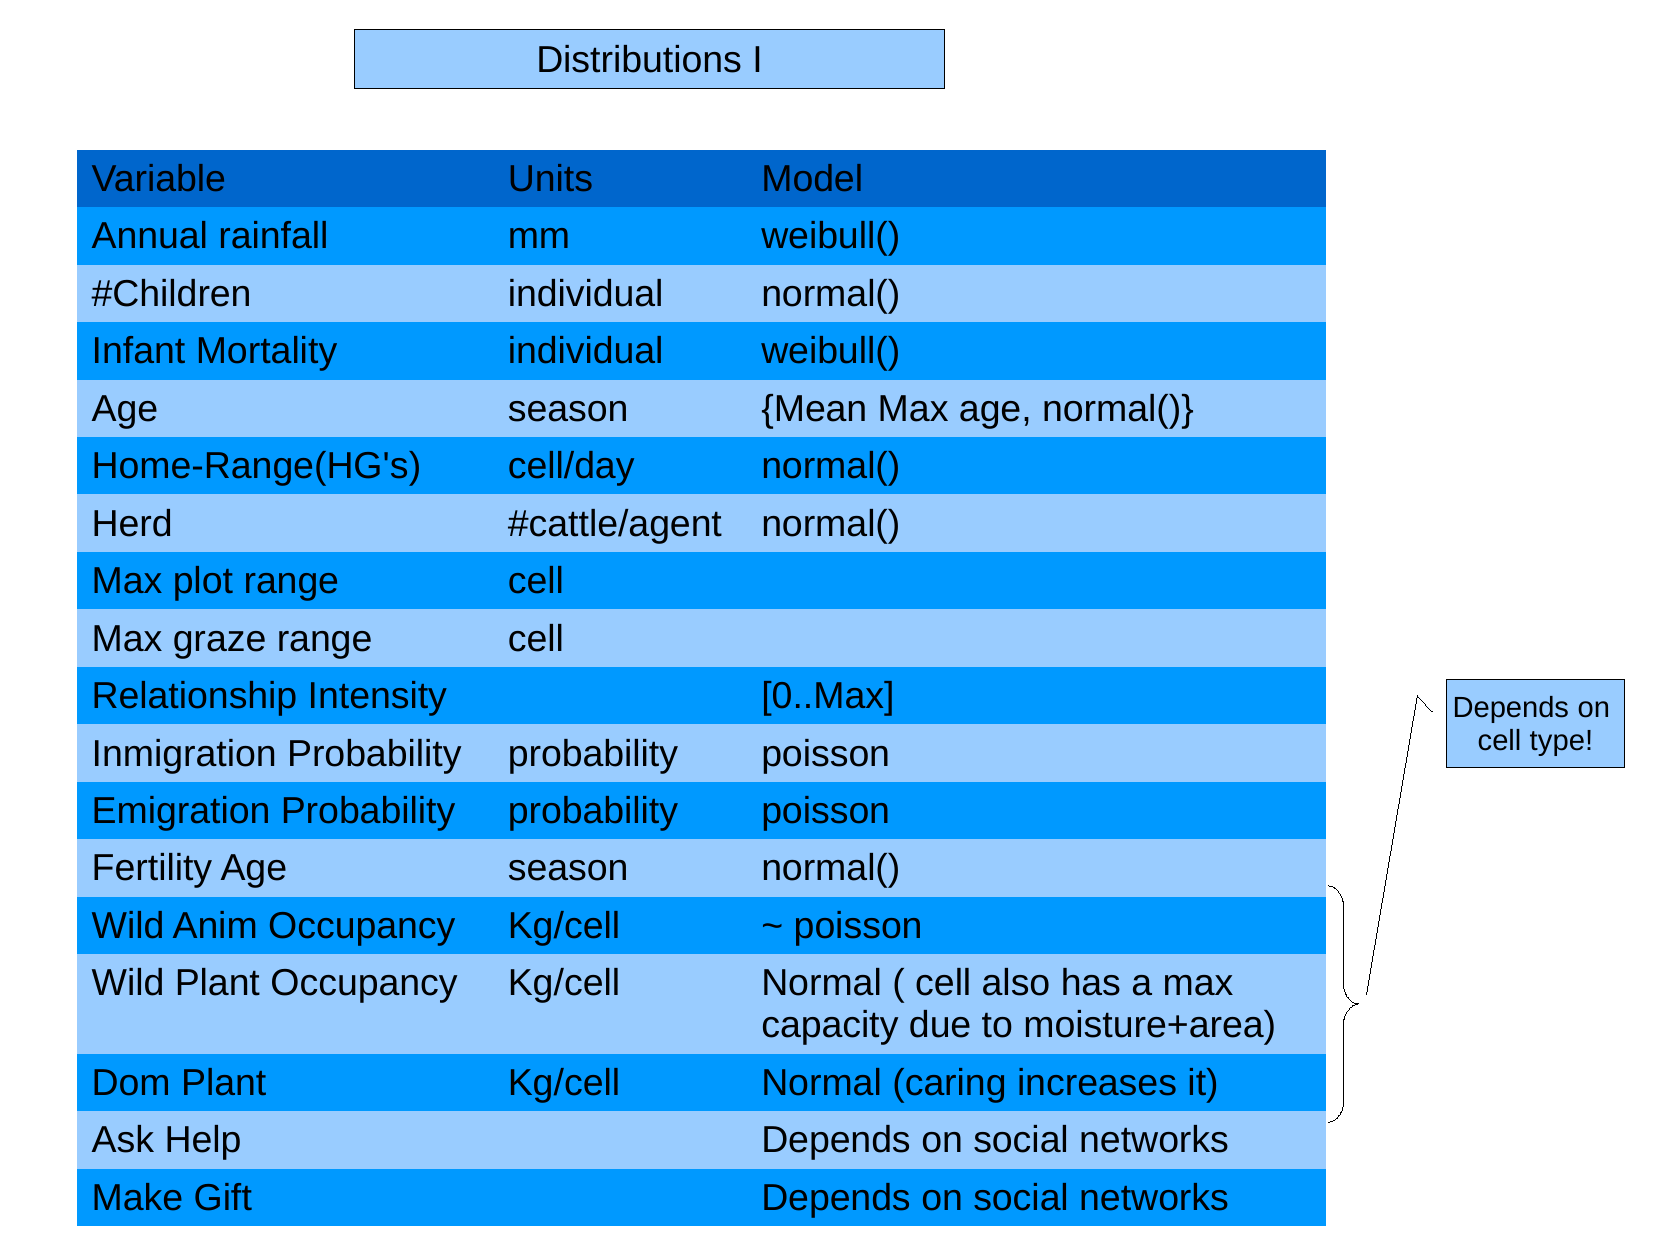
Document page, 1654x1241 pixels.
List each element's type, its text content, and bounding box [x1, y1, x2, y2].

table_cell #Children [77, 265, 493, 322]
table_cell Infant Mortality [77, 322, 493, 380]
table_cell Inmigration Probability [77, 724, 493, 782]
table_cell cell [493, 552, 747, 609]
table_cell Dom Plant [77, 1054, 493, 1111]
table_cell [493, 667, 747, 724]
table_cell cell/day [493, 437, 747, 494]
table_cell Max graze range [77, 609, 493, 667]
table_cell Relationship Intensity [77, 667, 493, 724]
table_cell season [493, 839, 747, 897]
table_cell cell [493, 609, 747, 667]
table_cell Fertility Age [77, 839, 493, 897]
table_cell Ask Help [77, 1111, 493, 1169]
table_cell ~ poisson [747, 897, 1326, 954]
table_header Variable [77, 150, 493, 207]
table_cell [493, 1169, 747, 1226]
table_cell poisson [747, 724, 1326, 782]
table_cell Normal ( cell also has a max capacity due to moisture+area) [747, 954, 1326, 1054]
table_cell Kg/cell [493, 897, 747, 954]
table_cell probability [493, 782, 747, 839]
table_cell normal() [747, 265, 1326, 322]
text_box Depends on cell type! [1447, 679, 1624, 768]
text_box Distributions I [354, 29, 945, 89]
table_cell mm [493, 207, 747, 265]
table_header Units [493, 150, 747, 207]
table_cell season [493, 380, 747, 437]
table_cell #cattle/agent [493, 494, 747, 552]
table_cell [493, 1111, 747, 1169]
table_cell Kg/cell [493, 954, 747, 1054]
table_cell Normal (caring increases it) [747, 1054, 1326, 1111]
table_cell Depends on social networks [747, 1169, 1326, 1226]
table_cell Make Gift [77, 1169, 493, 1226]
table_cell individual [493, 265, 747, 322]
table_cell [0..Max] [747, 667, 1326, 724]
table_cell Herd [77, 494, 493, 552]
table_cell [747, 609, 1326, 667]
table_cell weibull() [747, 207, 1326, 265]
table_cell poisson [747, 782, 1326, 839]
table_header Model [747, 150, 1326, 207]
table_cell Kg/cell [493, 1054, 747, 1111]
table_cell {Mean Max age, normal()} [747, 380, 1326, 437]
table_cell individual [493, 322, 747, 380]
table_cell normal() [747, 494, 1326, 552]
table_cell Annual rainfall [77, 207, 493, 265]
table_cell Wild Anim Occupancy [77, 897, 493, 954]
table_cell probability [493, 724, 747, 782]
table_cell weibull() [747, 322, 1326, 380]
table_cell Home-Range(HG's) [77, 437, 493, 494]
table_cell normal() [747, 437, 1326, 494]
table_cell Emigration Probability [77, 782, 493, 839]
table_cell Wild Plant Occupancy [77, 954, 493, 1054]
table_cell normal() [747, 839, 1326, 897]
table_cell [747, 552, 1326, 609]
table_cell Depends on social networks [747, 1111, 1326, 1169]
table_cell Max plot range [77, 552, 493, 609]
table_cell Age [77, 380, 493, 437]
